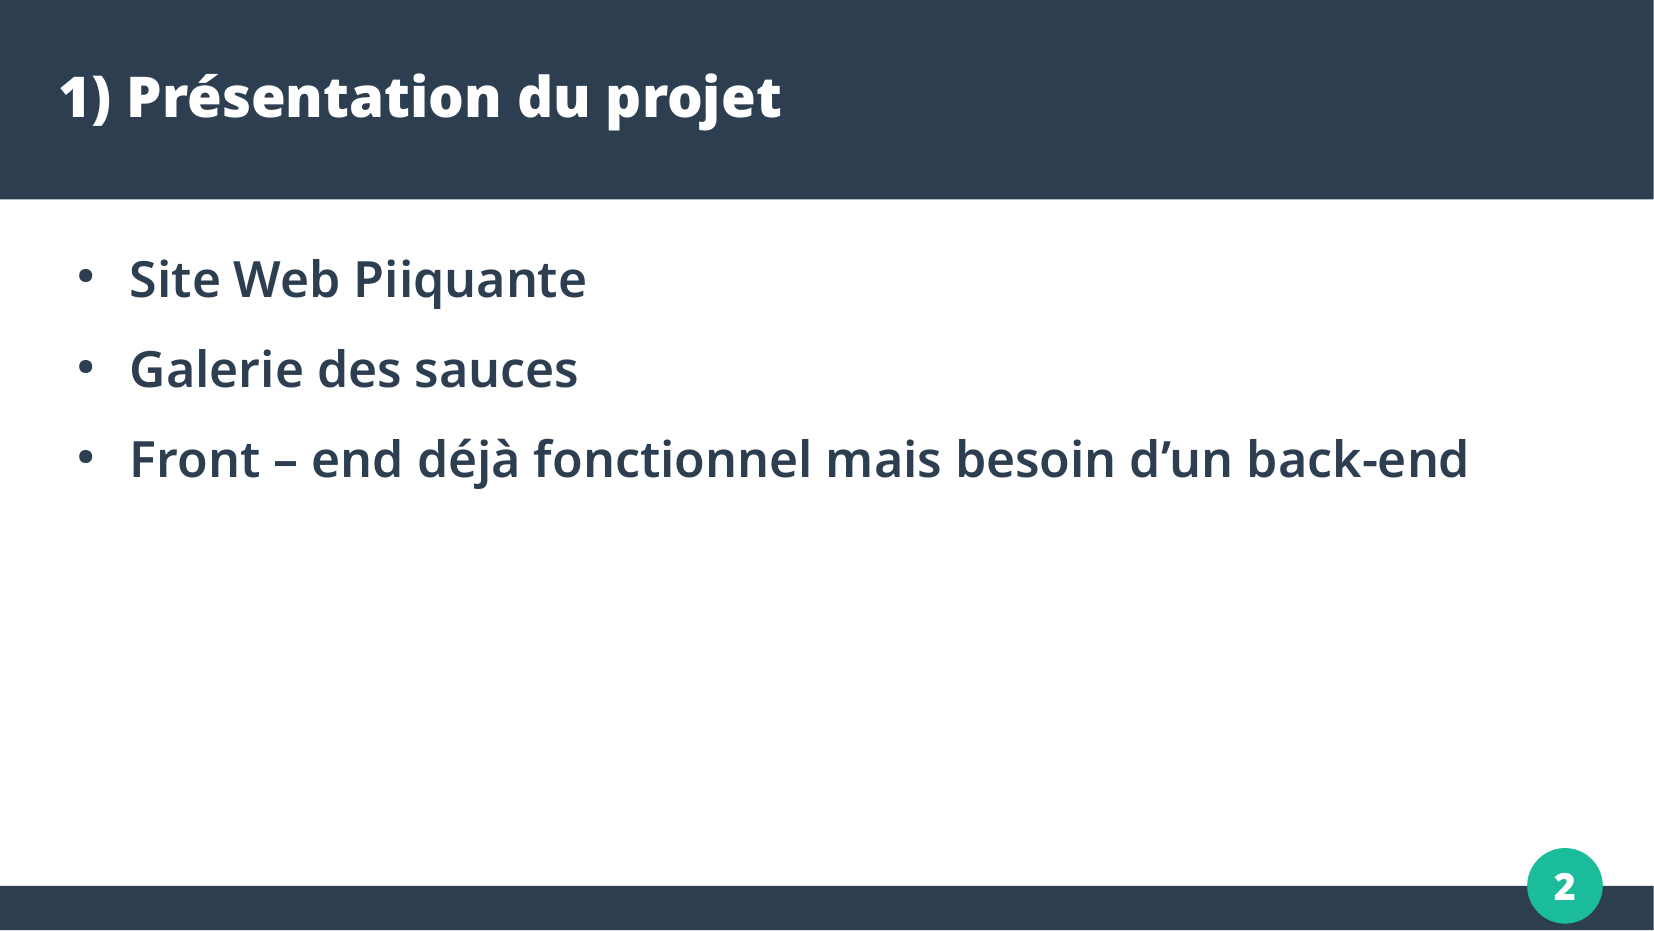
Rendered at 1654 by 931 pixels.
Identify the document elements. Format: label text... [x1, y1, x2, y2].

title 1) Présentation du projet [59, 37, 1595, 156]
list Site Web Piiquante Galerie des sauces Front – end déjà fonctionnel mais besoin d’un back-end [59, 243, 1595, 864]
